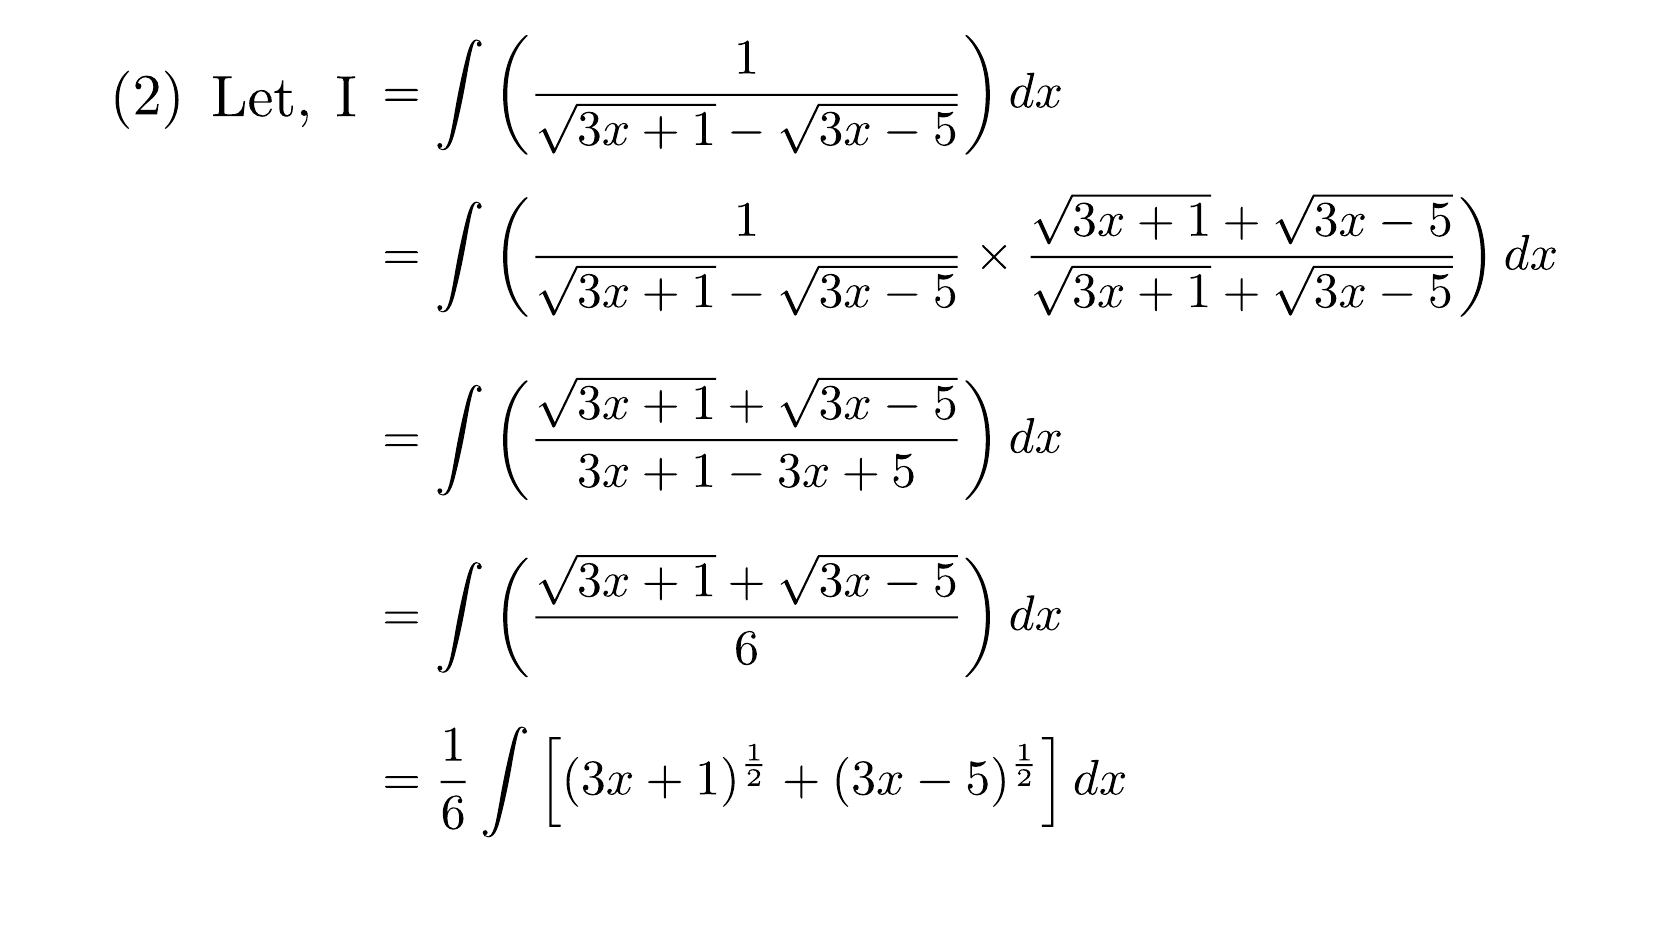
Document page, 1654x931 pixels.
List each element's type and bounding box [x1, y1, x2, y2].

text_box [337, 76, 356, 117]
text_box [384, 35, 1061, 155]
text_box [384, 194, 1556, 317]
text_box [384, 726, 1126, 838]
text_box [112, 70, 179, 129]
text_box [384, 377, 1061, 500]
text_box [384, 555, 1061, 678]
text_box [213, 76, 308, 128]
title [47, 37, 1607, 886]
